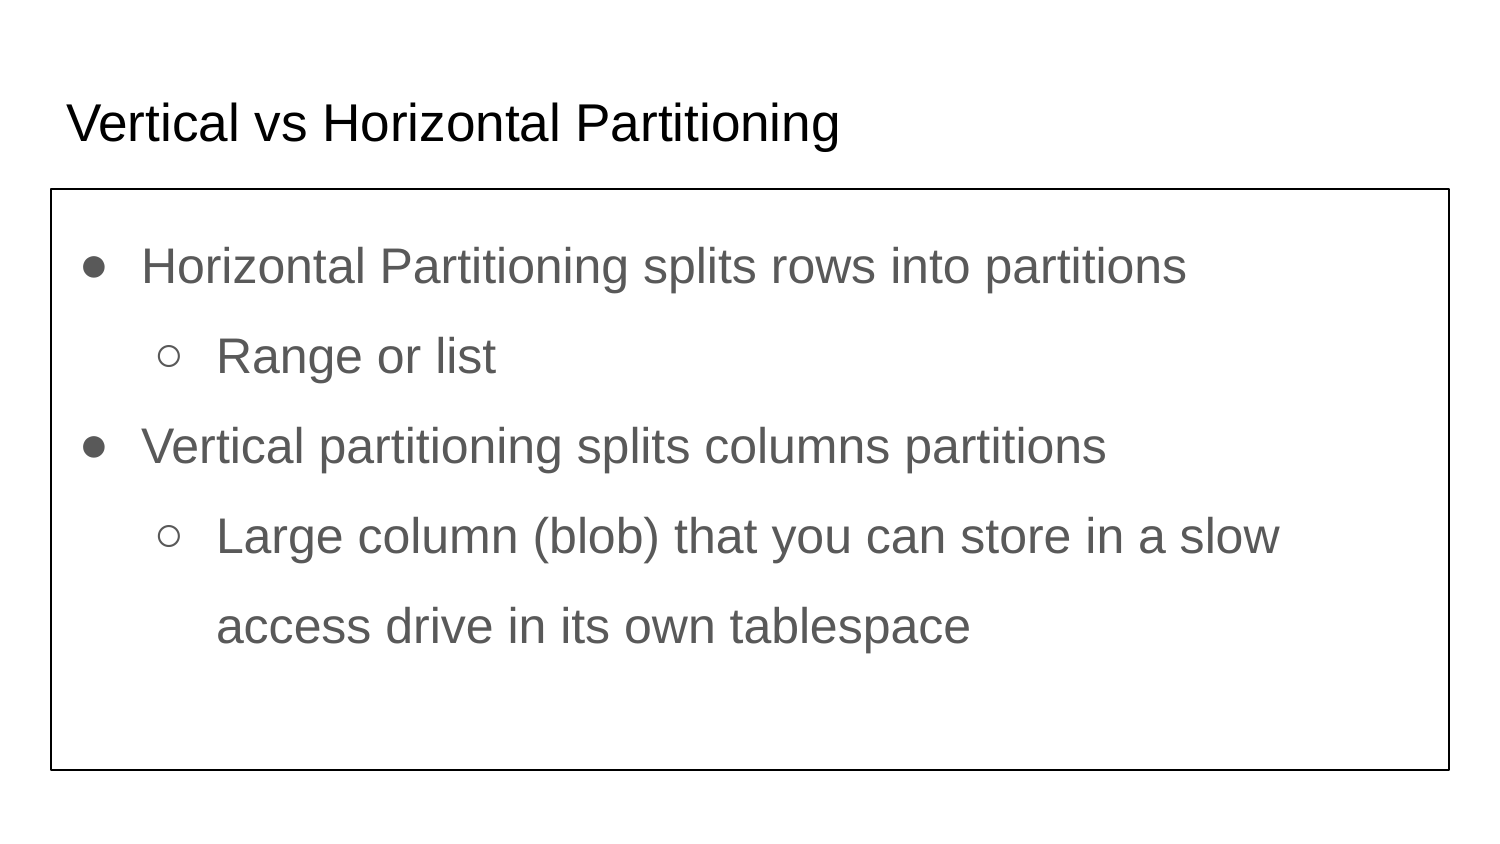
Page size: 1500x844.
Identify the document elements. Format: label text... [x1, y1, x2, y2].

list Horizontal Partitioning splits rows into partitions Range or list Vertical partitioning splits columns partitions Large column (blob) that you can store in a slow access drive in its own tablespace [51, 189, 1449, 771]
title Vertical vs Horizontal Partitioning [51, 72, 1449, 167]
